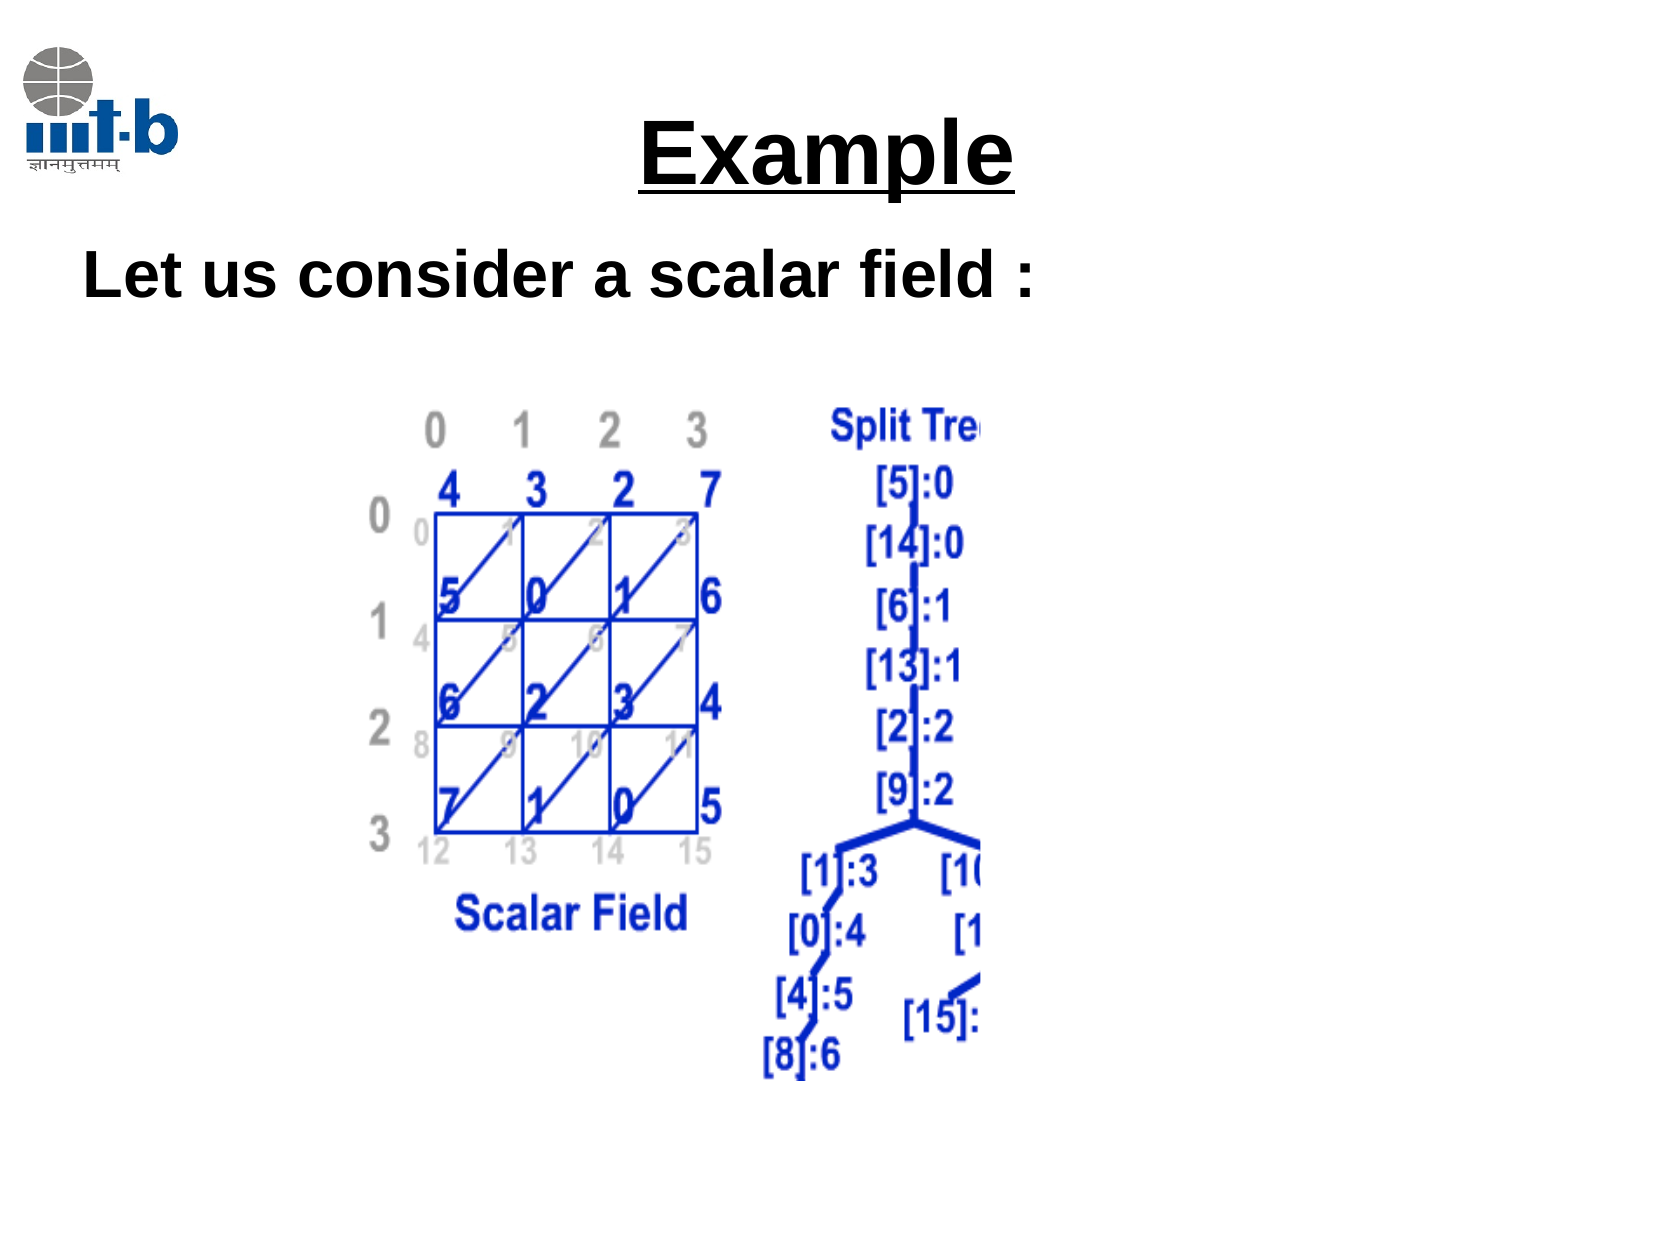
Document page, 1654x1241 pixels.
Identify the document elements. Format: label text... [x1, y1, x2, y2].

subtitle Let us consider a scalar field : [82, 236, 1571, 1134]
title Example [82, 49, 1571, 236]
picture [354, 389, 981, 1081]
picture [23, 35, 178, 189]
